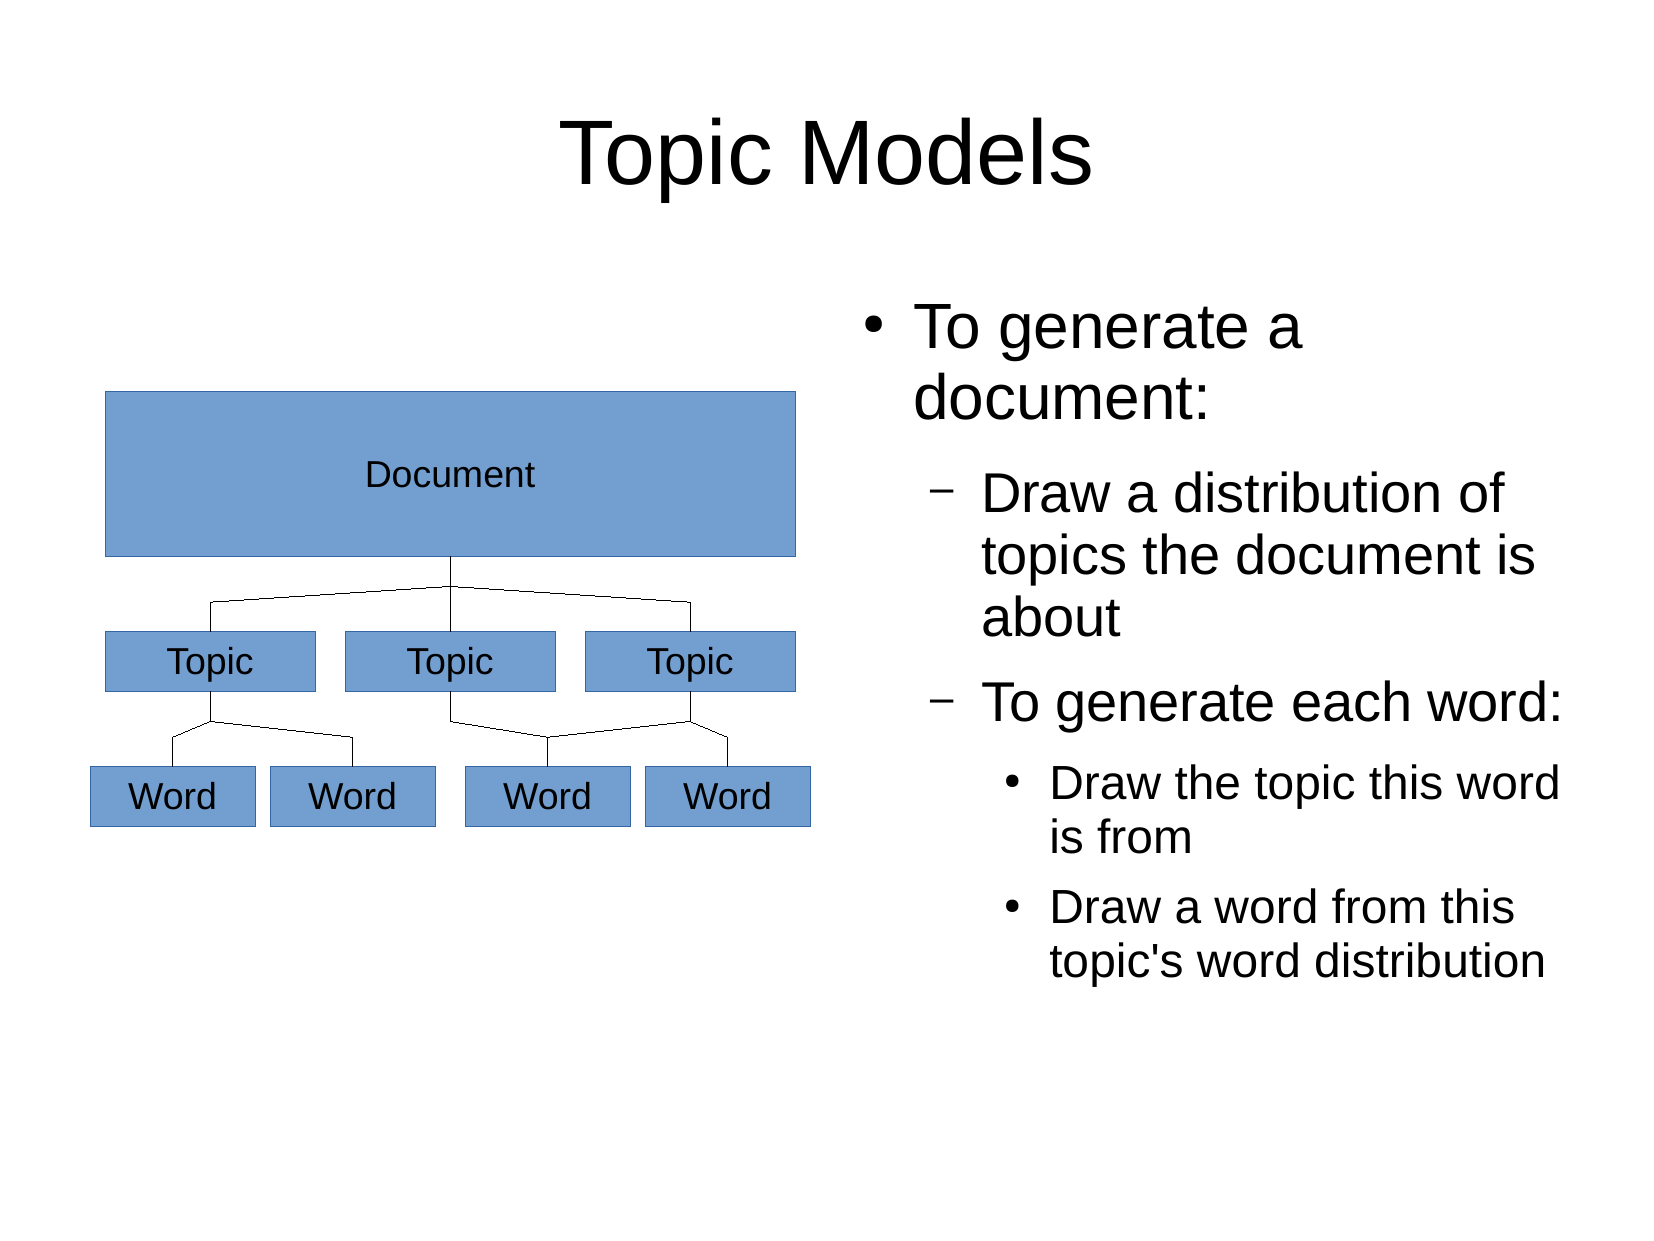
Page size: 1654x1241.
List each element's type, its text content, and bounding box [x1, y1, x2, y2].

text_box Word [90, 766, 256, 827]
text_box Topic [105, 631, 316, 692]
text_box Word [270, 766, 436, 827]
text_box Word [465, 766, 631, 827]
title Topic Models [82, 49, 1571, 257]
text_box Word [645, 766, 811, 827]
text_box Topic [345, 631, 556, 692]
text_box Document [105, 391, 796, 557]
text_box Topic [585, 631, 796, 692]
list To generate a document: Draw a distribution of topics the document is about To generate each word: Draw the topic this word is from Draw a word from this topic's word distribution [845, 290, 1572, 1010]
